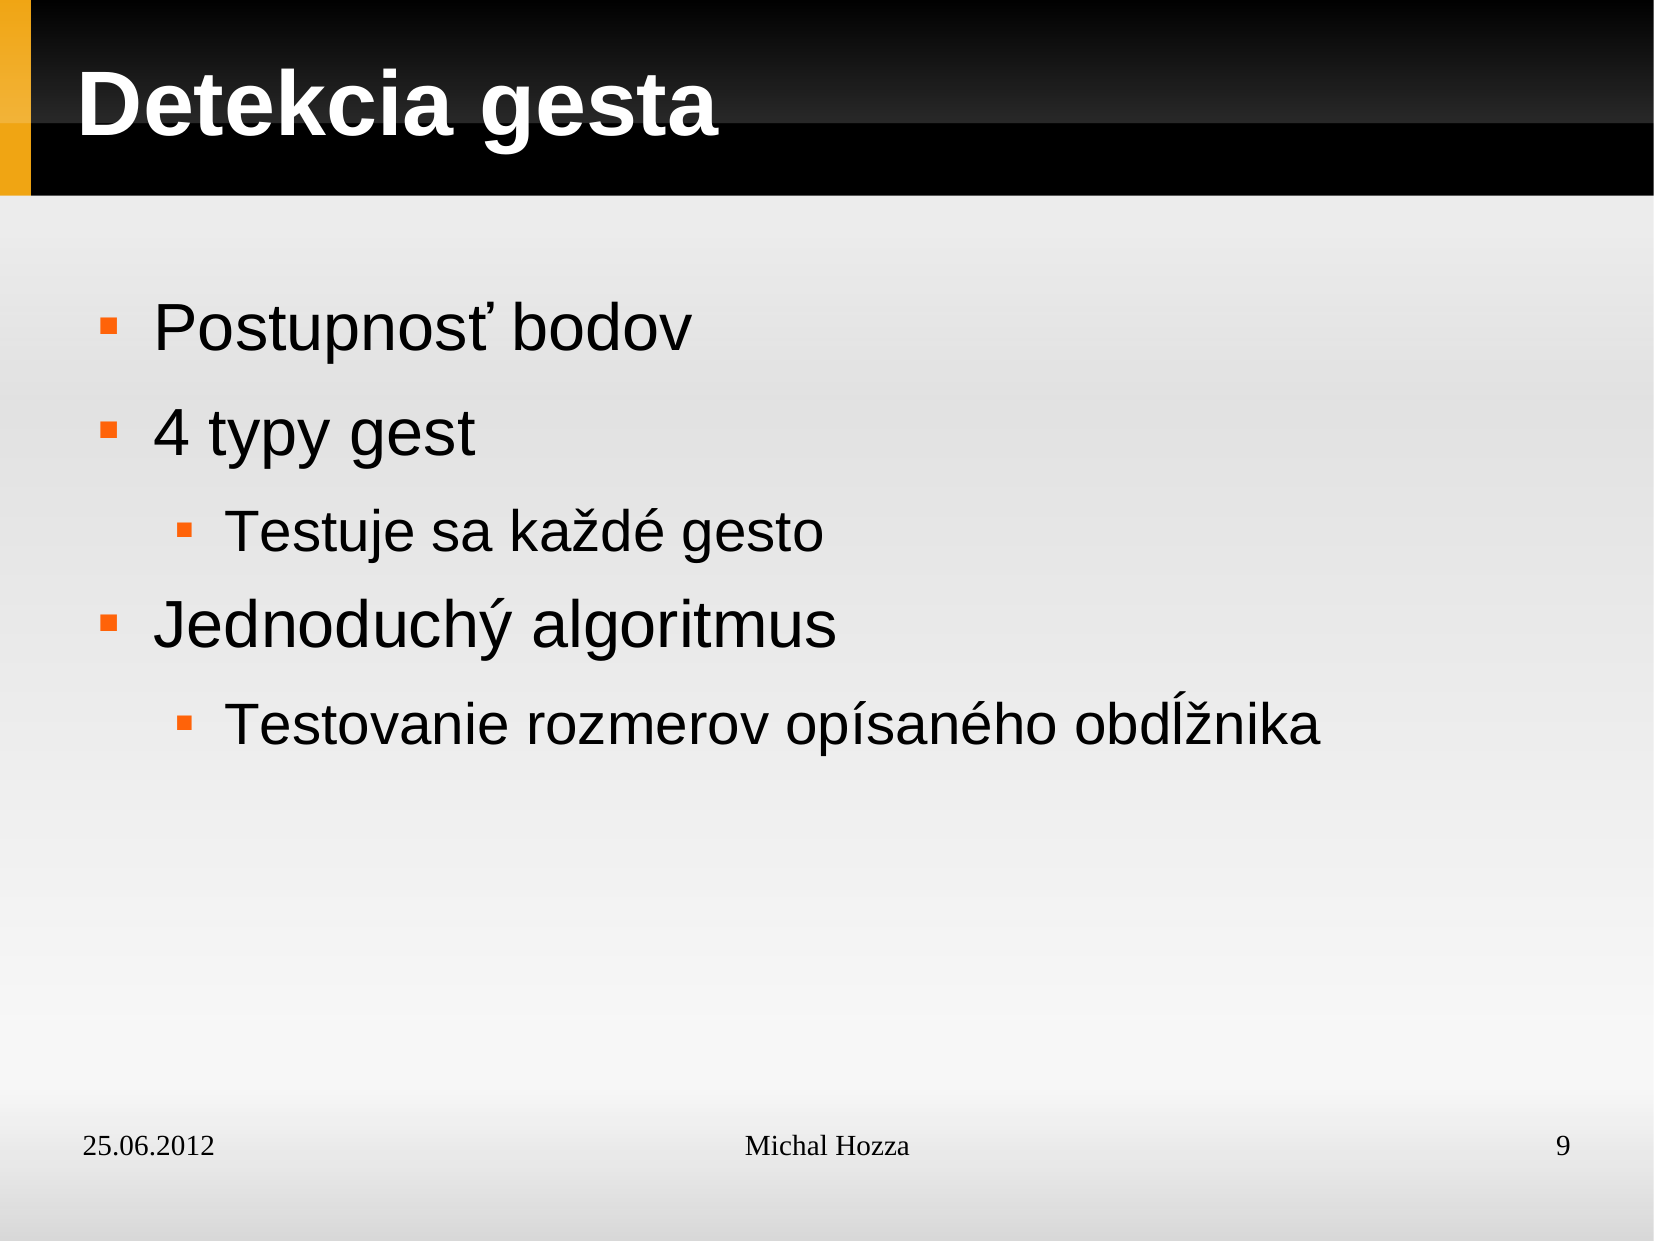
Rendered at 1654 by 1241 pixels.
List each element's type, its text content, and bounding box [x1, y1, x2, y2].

title Detekcia gesta [76, 0, 1565, 208]
list Postupnosť bodov 4 typy gest Testuje sa každé gesto Jednoduchý algoritmus Testovanie rozmerov opísaného obdĺžnika [82, 290, 1571, 1109]
picture [0, 0, 1654, 1241]
